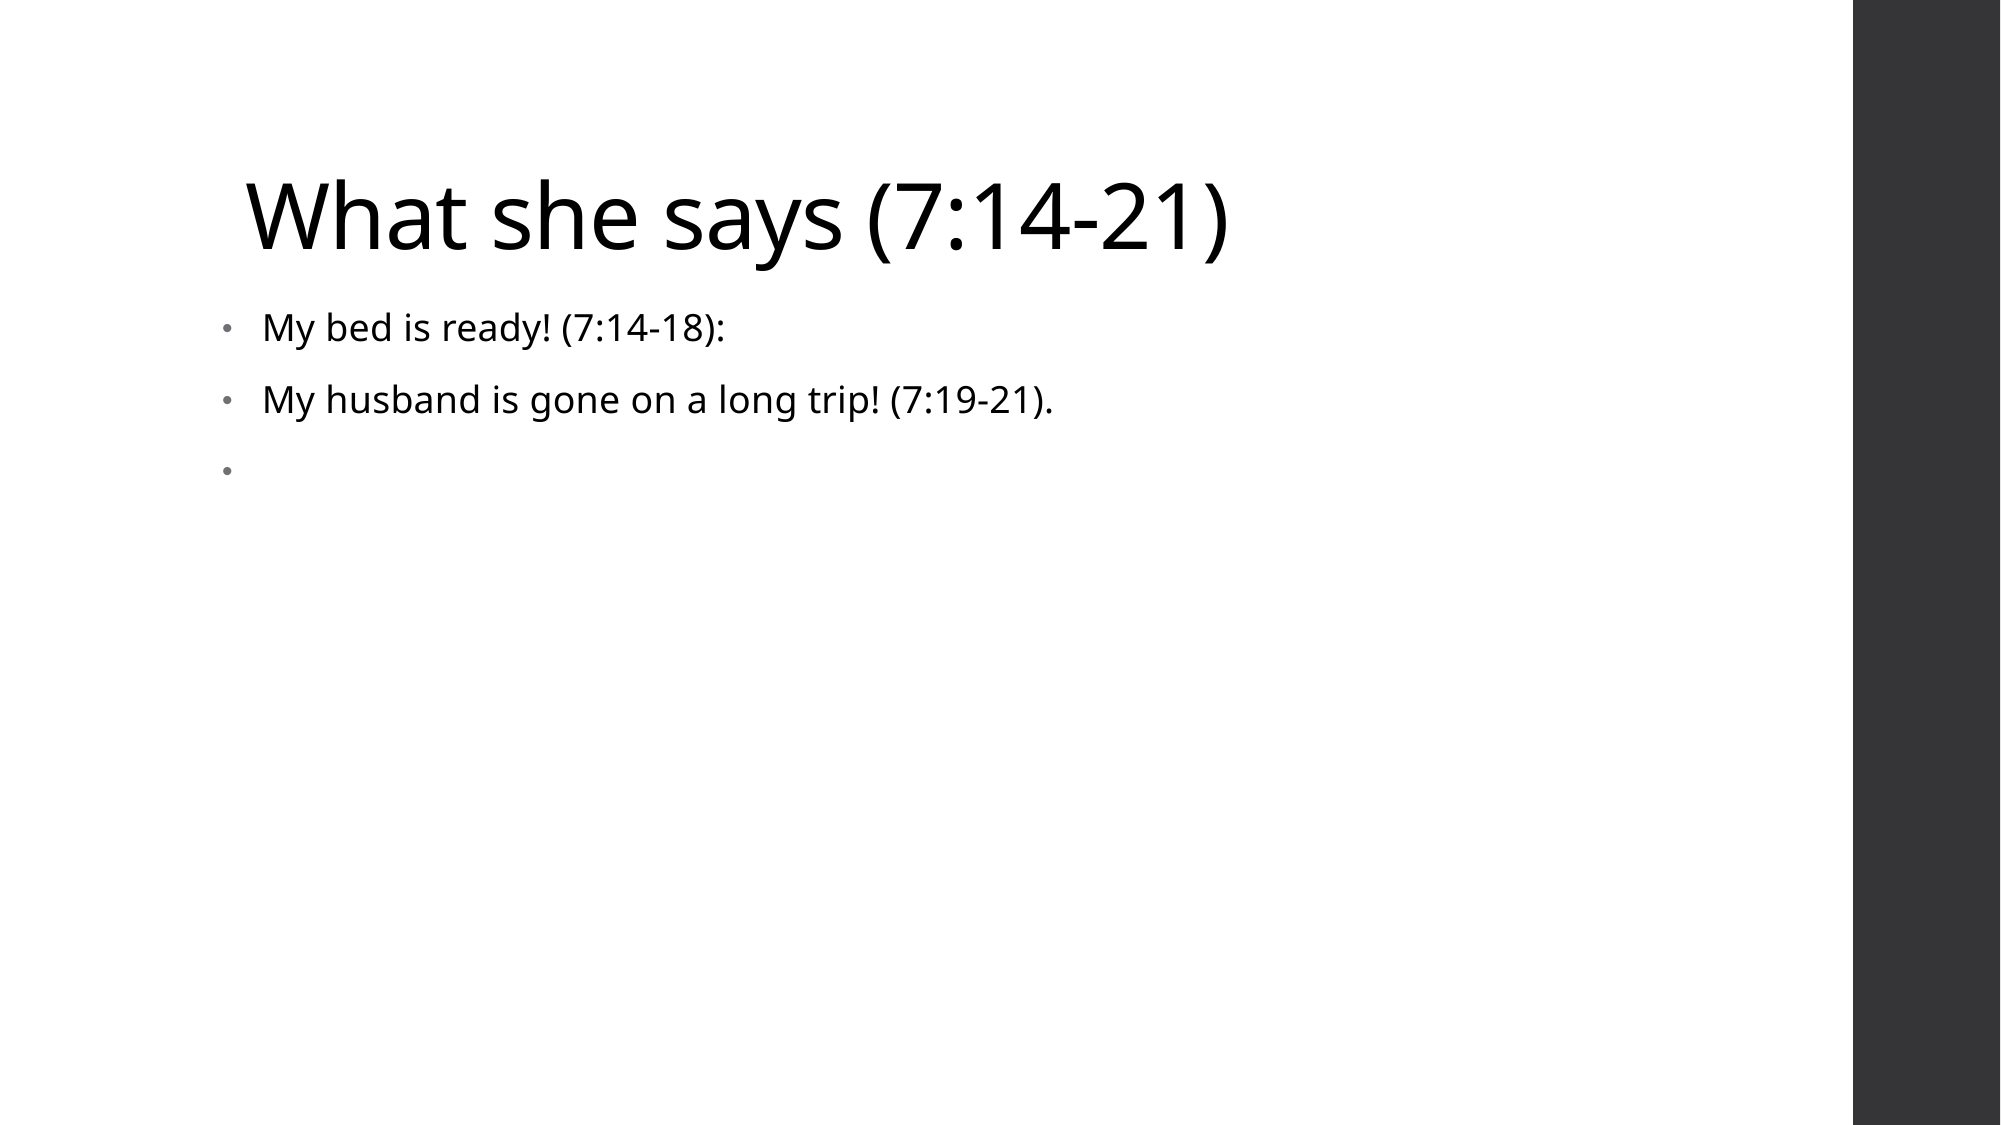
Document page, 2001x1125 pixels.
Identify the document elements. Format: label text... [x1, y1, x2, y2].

list My bed is ready! (7:14-18): My husband is gone on a long trip! (7:19-21). [206, 299, 1617, 1014]
title What she says (7:14-21) [206, 60, 1797, 278]
